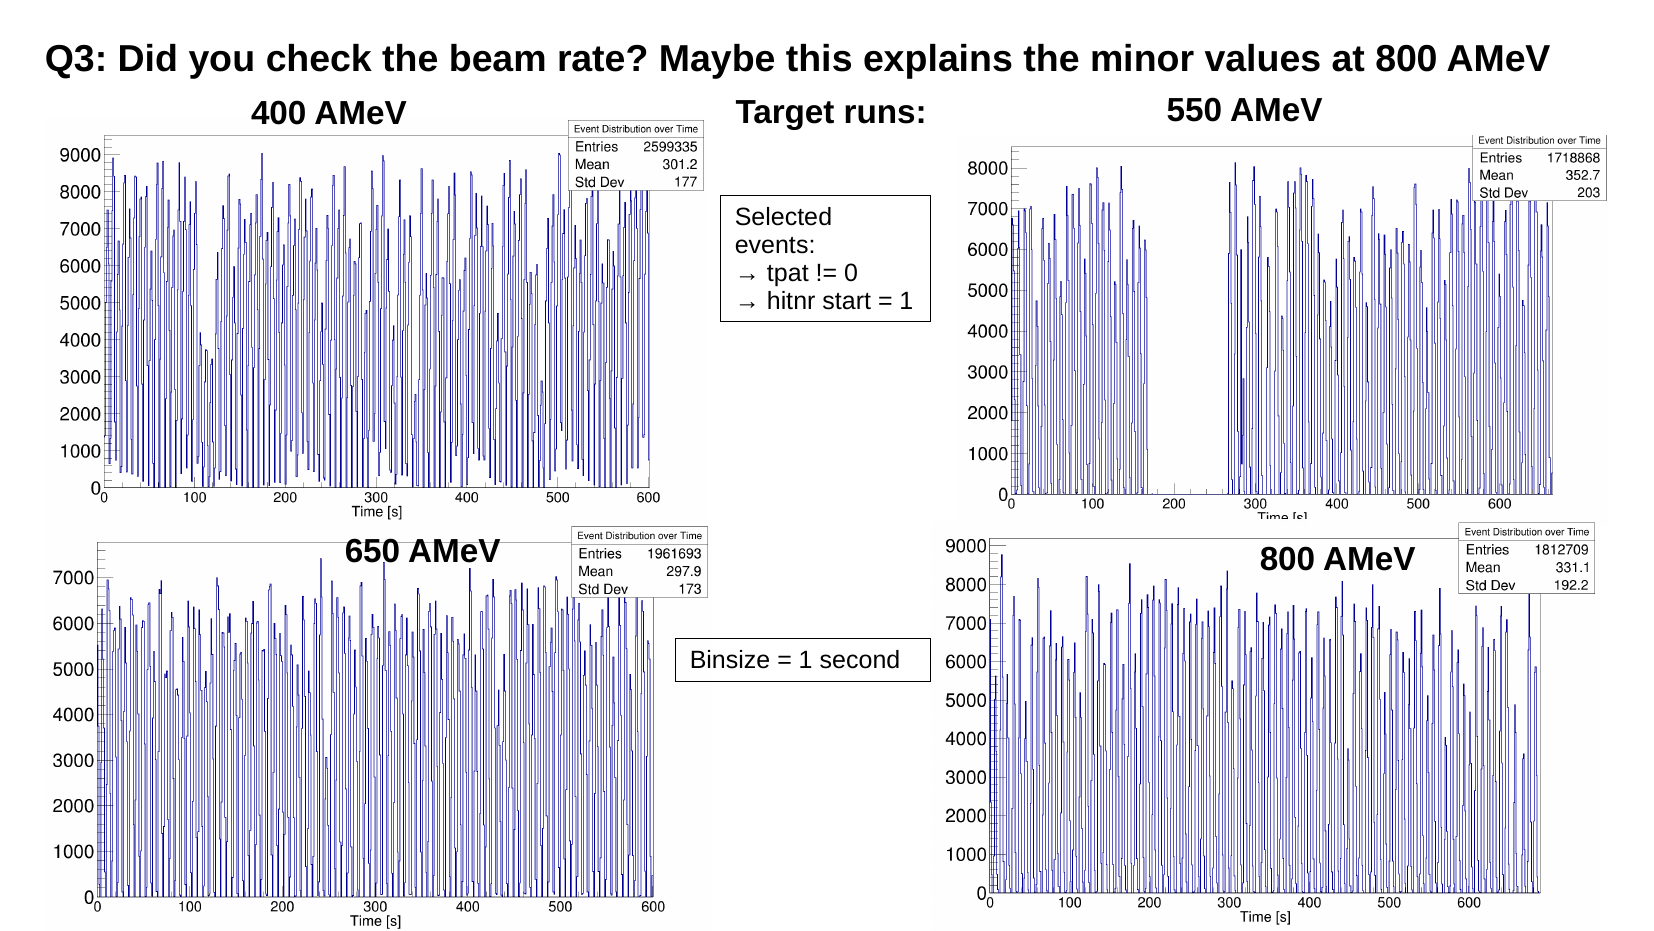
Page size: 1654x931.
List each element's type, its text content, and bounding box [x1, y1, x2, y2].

text_box Target runs: [720, 86, 950, 139]
text_box 650 AMeV [330, 525, 541, 577]
text_box Q3: Did you check the beam rate? Maybe this explains the minor values at 800 AMeV [30, 30, 1591, 129]
text_box Binsize = 1 second [675, 638, 931, 682]
picture [930, 135, 1608, 931]
text_box 400 AMeV [236, 86, 447, 139]
text_box 800 AMeV [1245, 533, 1456, 586]
text_box 550 AMeV [1151, 84, 1362, 136]
picture [45, 116, 713, 931]
text_box Selected events: → tpat != 0 → hitnr start = 1 [720, 195, 931, 322]
